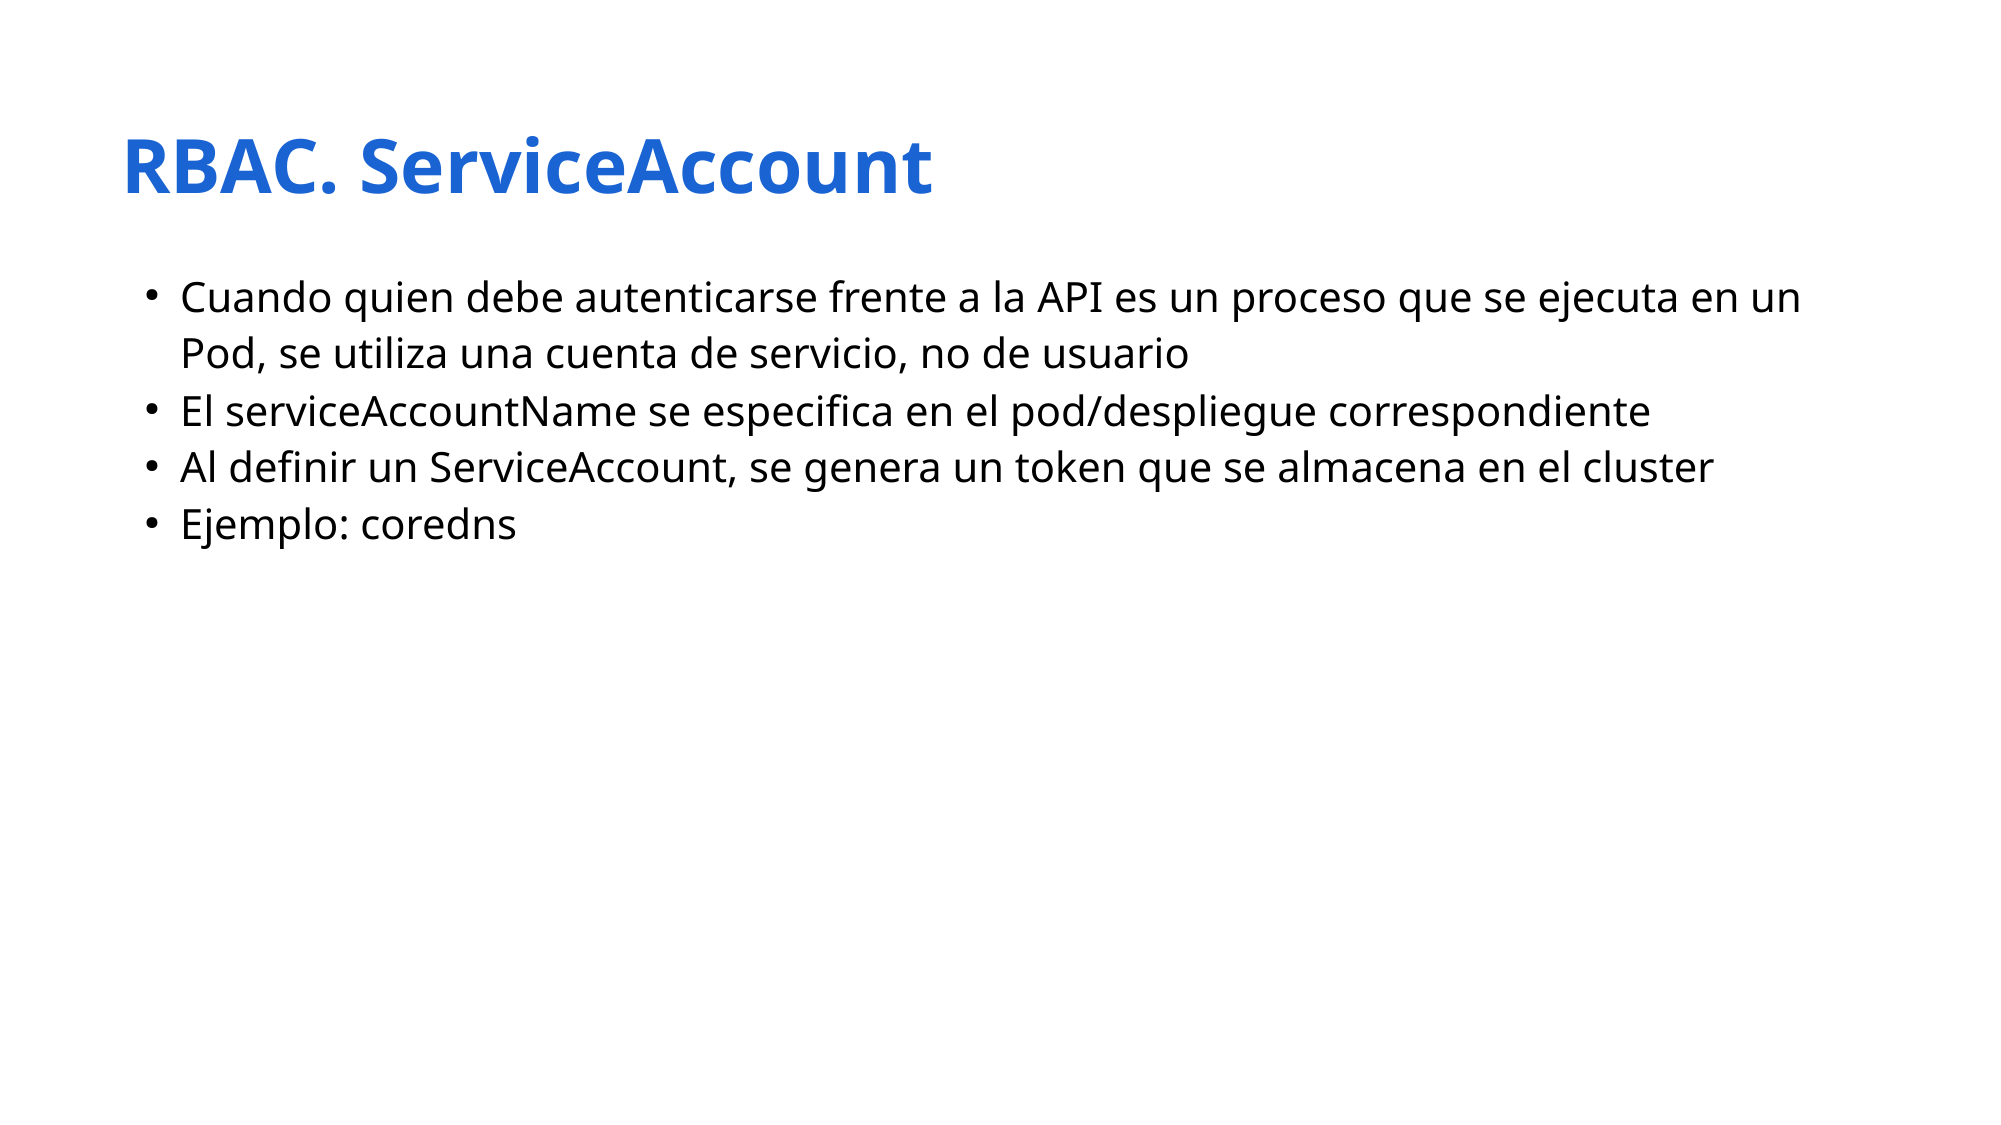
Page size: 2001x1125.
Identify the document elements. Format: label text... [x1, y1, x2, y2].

text_box Cuando quien debe autenticarse frente a la API es un proceso que se ejecuta en un Pod, se utiliza una cuenta de servicio, no de usuario El serviceAccountName se especifica en el pod/despliegue correspondiente Al definir un ServiceAccount, se genera un token que se almacena en el cluster Ejemplo: coredns [129, 259, 1890, 1053]
text_box RBAC. ServiceAccount [106, 106, 1878, 293]
